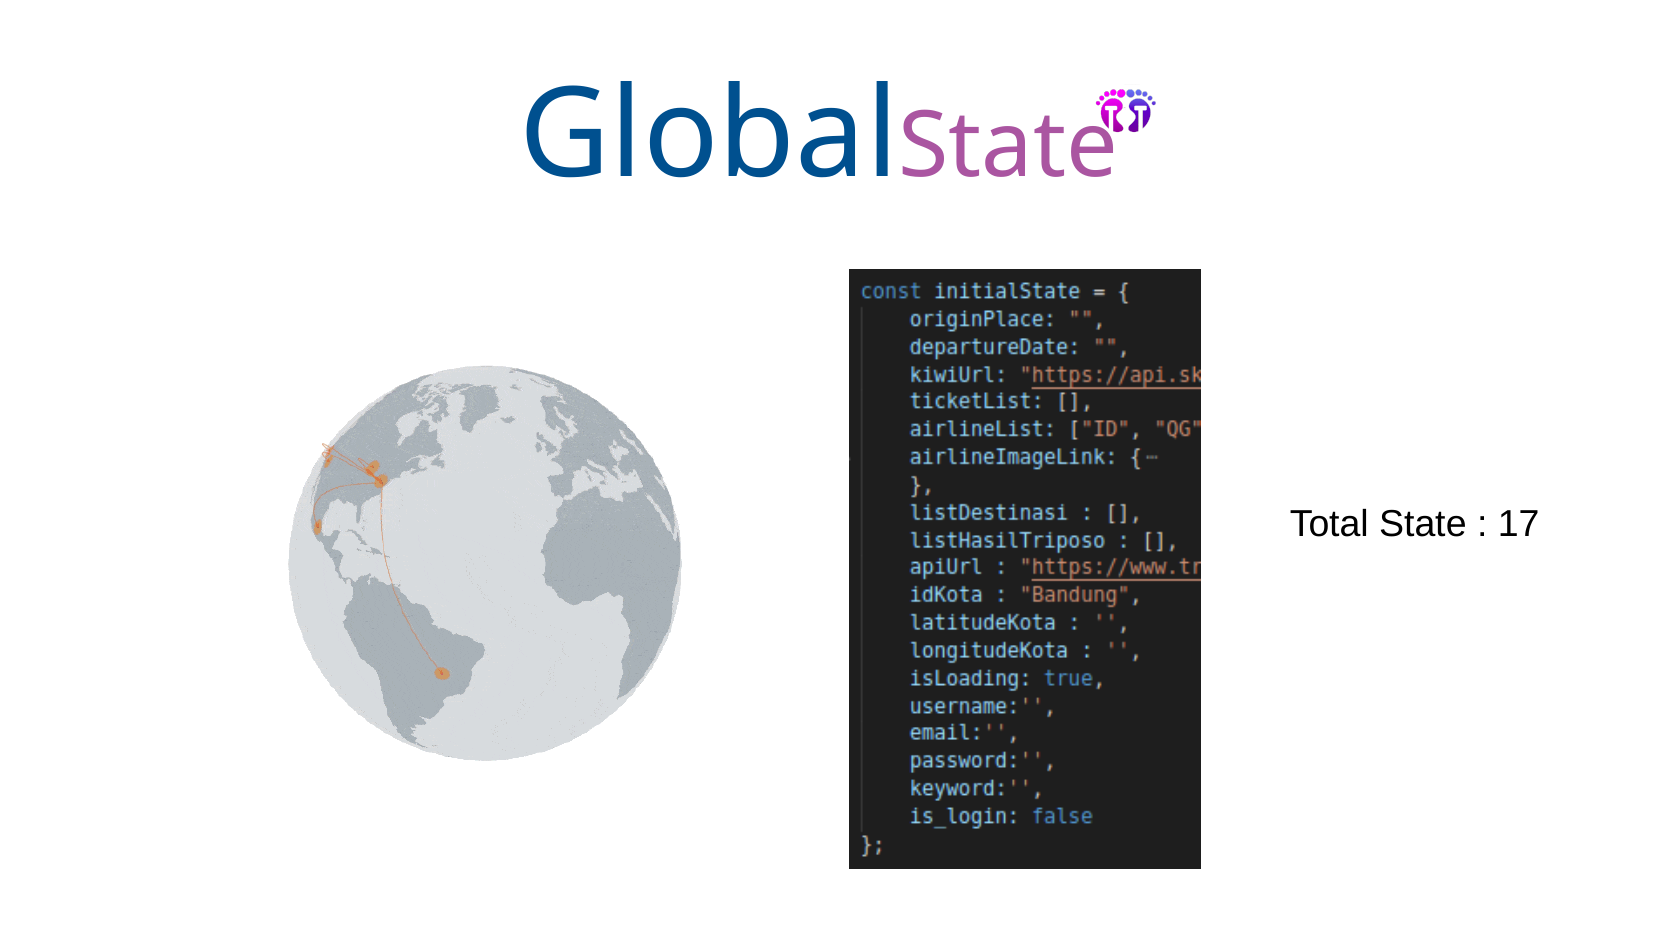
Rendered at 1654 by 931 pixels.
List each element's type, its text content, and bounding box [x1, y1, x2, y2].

picture [240, 329, 726, 798]
picture [849, 269, 1201, 869]
text_box Total State : 17 [1275, 495, 1561, 556]
picture [1086, 84, 1165, 134]
title GlobalState [75, 50, 1564, 206]
